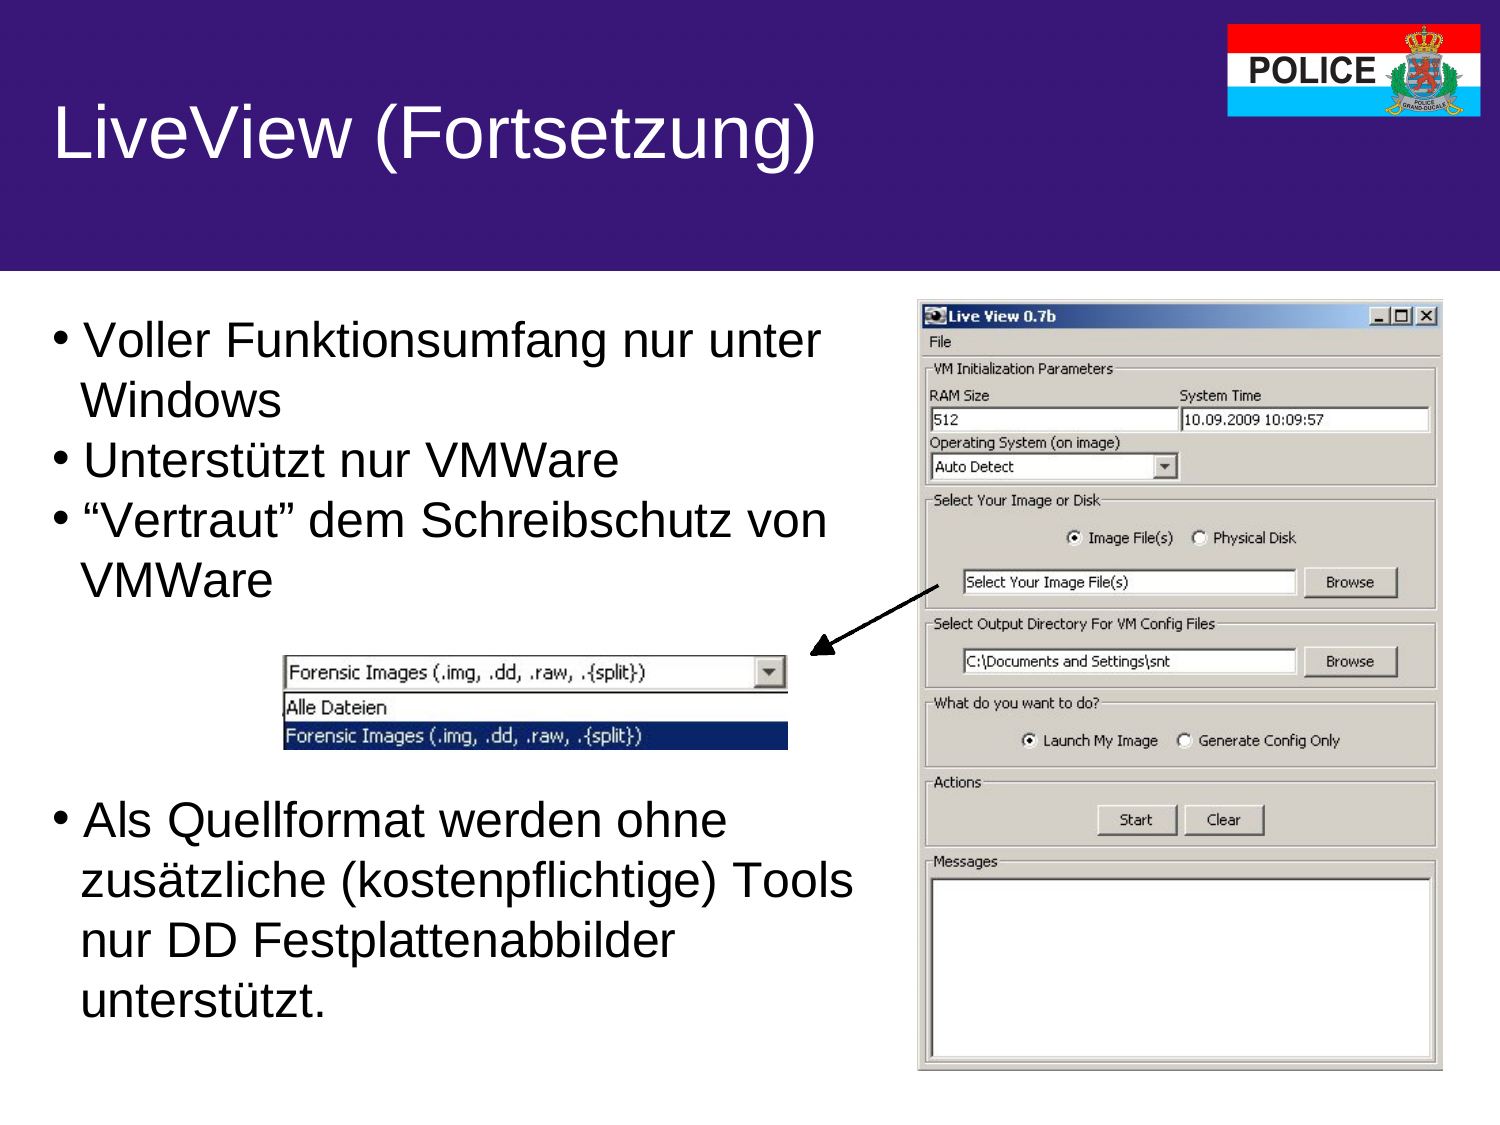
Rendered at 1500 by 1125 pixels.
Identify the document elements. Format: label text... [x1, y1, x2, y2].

picture [0, 0, 1500, 1125]
text_box Voller Funktionsumfang nur unter Windows Unterstützt nur VMWare “Vertraut” dem Schreibschutz von VMWare Als Quellformat werden ohne zusätzliche (kostenpflichtige) Tools nur DD Festplattenabbilder unterstützt. [37, 299, 917, 1035]
title LiveView (Fortsetzung) [37, 2, 1201, 263]
